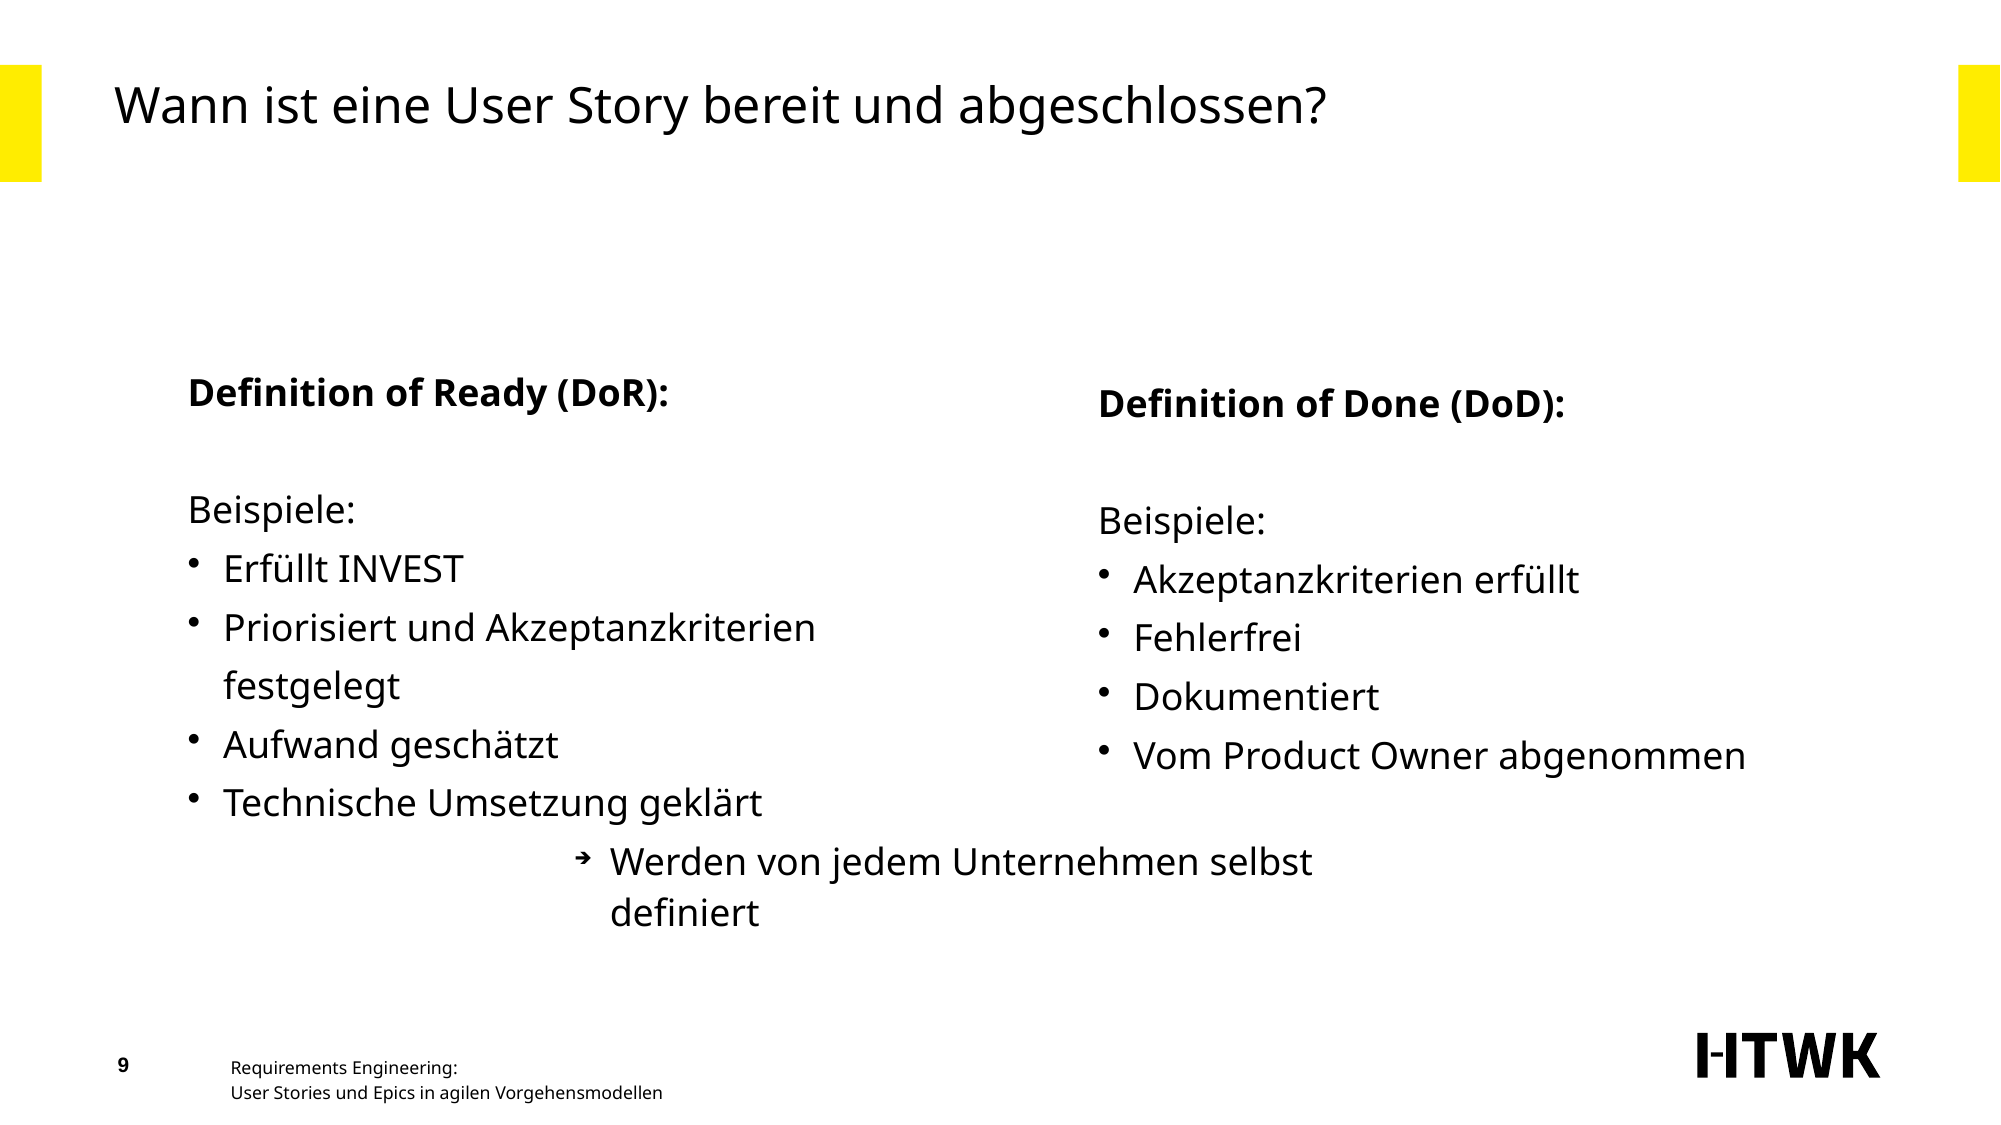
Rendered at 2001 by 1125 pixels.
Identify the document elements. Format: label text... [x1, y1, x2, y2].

title Wann ist eine User Story bereit und abgeschlossen? [115, 68, 1880, 186]
text_box Definition of Done (DoD): Beispiele: Akzeptanzkriterien erfüllt Fehlerfrei Dokumentiert Vom Product Owner abgenommen [1083, 362, 1920, 808]
text_box Werden von jedem Unternehmen selbst definiert [559, 828, 1441, 897]
text_box Definition of Ready (DoR): Beispiele: Erfüllt INVEST Priorisiert und Akzeptanzkriterien festgelegt Aufwand geschätzt Technische Umsetzung geklärt [172, 351, 935, 829]
